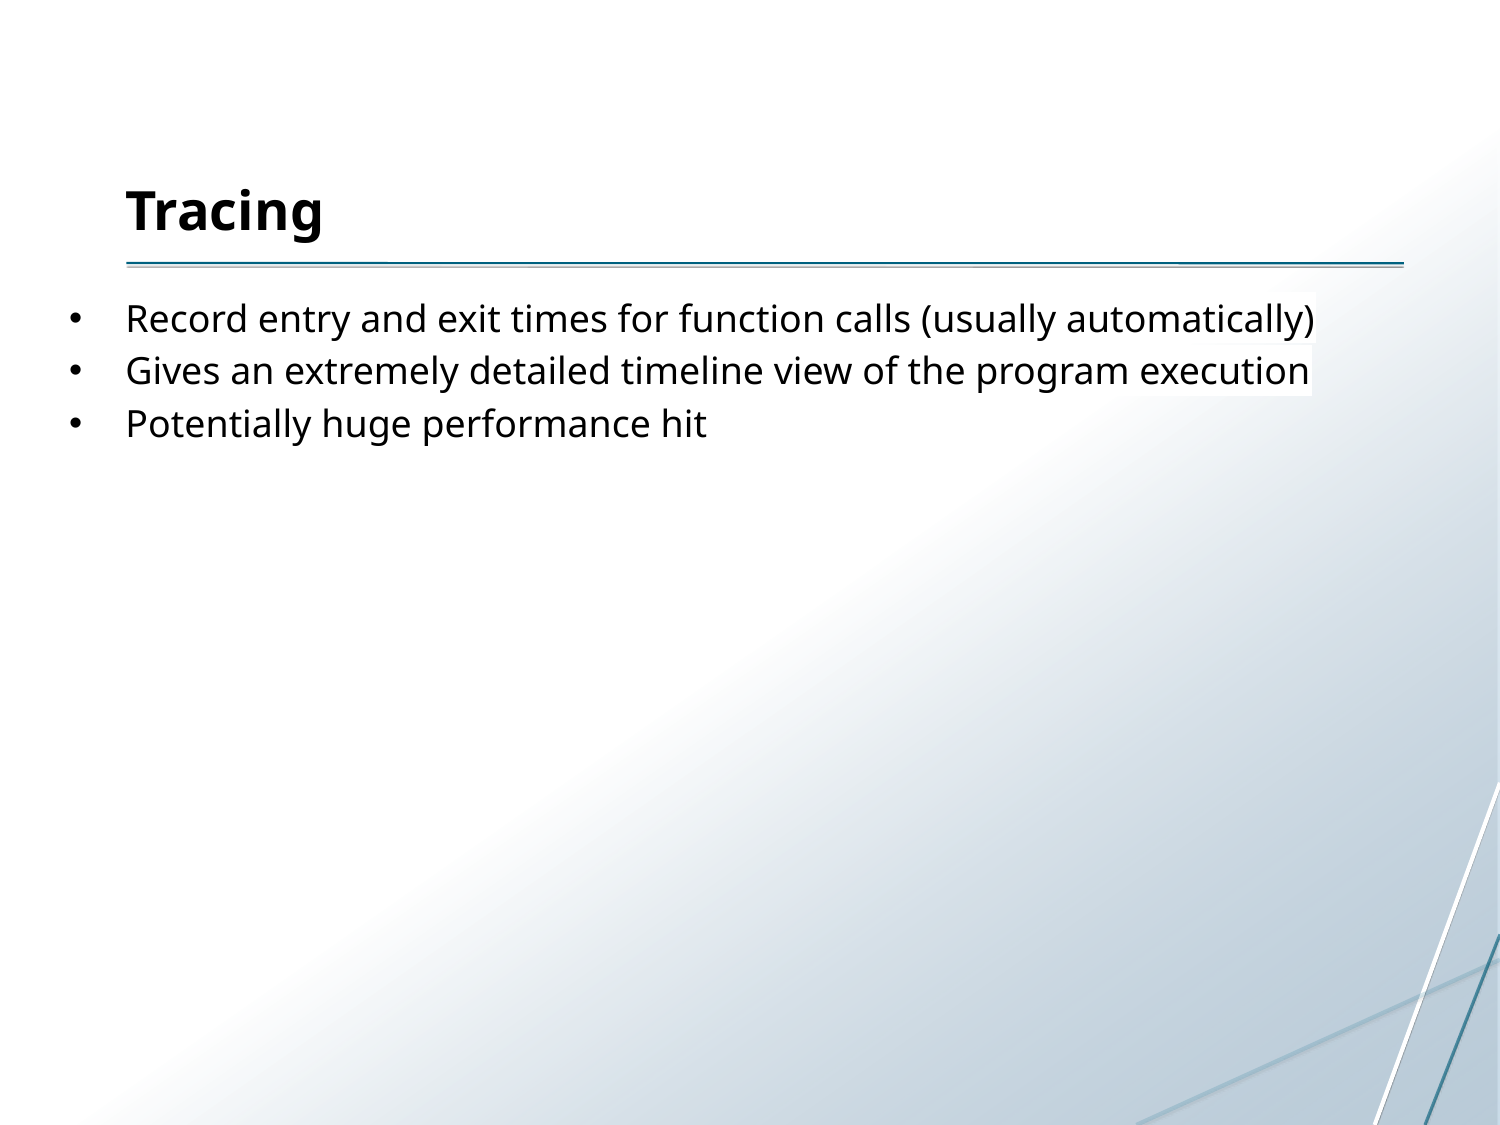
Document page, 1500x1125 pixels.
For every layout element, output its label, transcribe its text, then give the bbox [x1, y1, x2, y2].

title Tracing [109, 49, 1403, 249]
list Record entry and exit times for function calls (usually automatically) Gives an extremely detailed timeline view of the program execution Potentially huge performance hit [54, 287, 1404, 1005]
